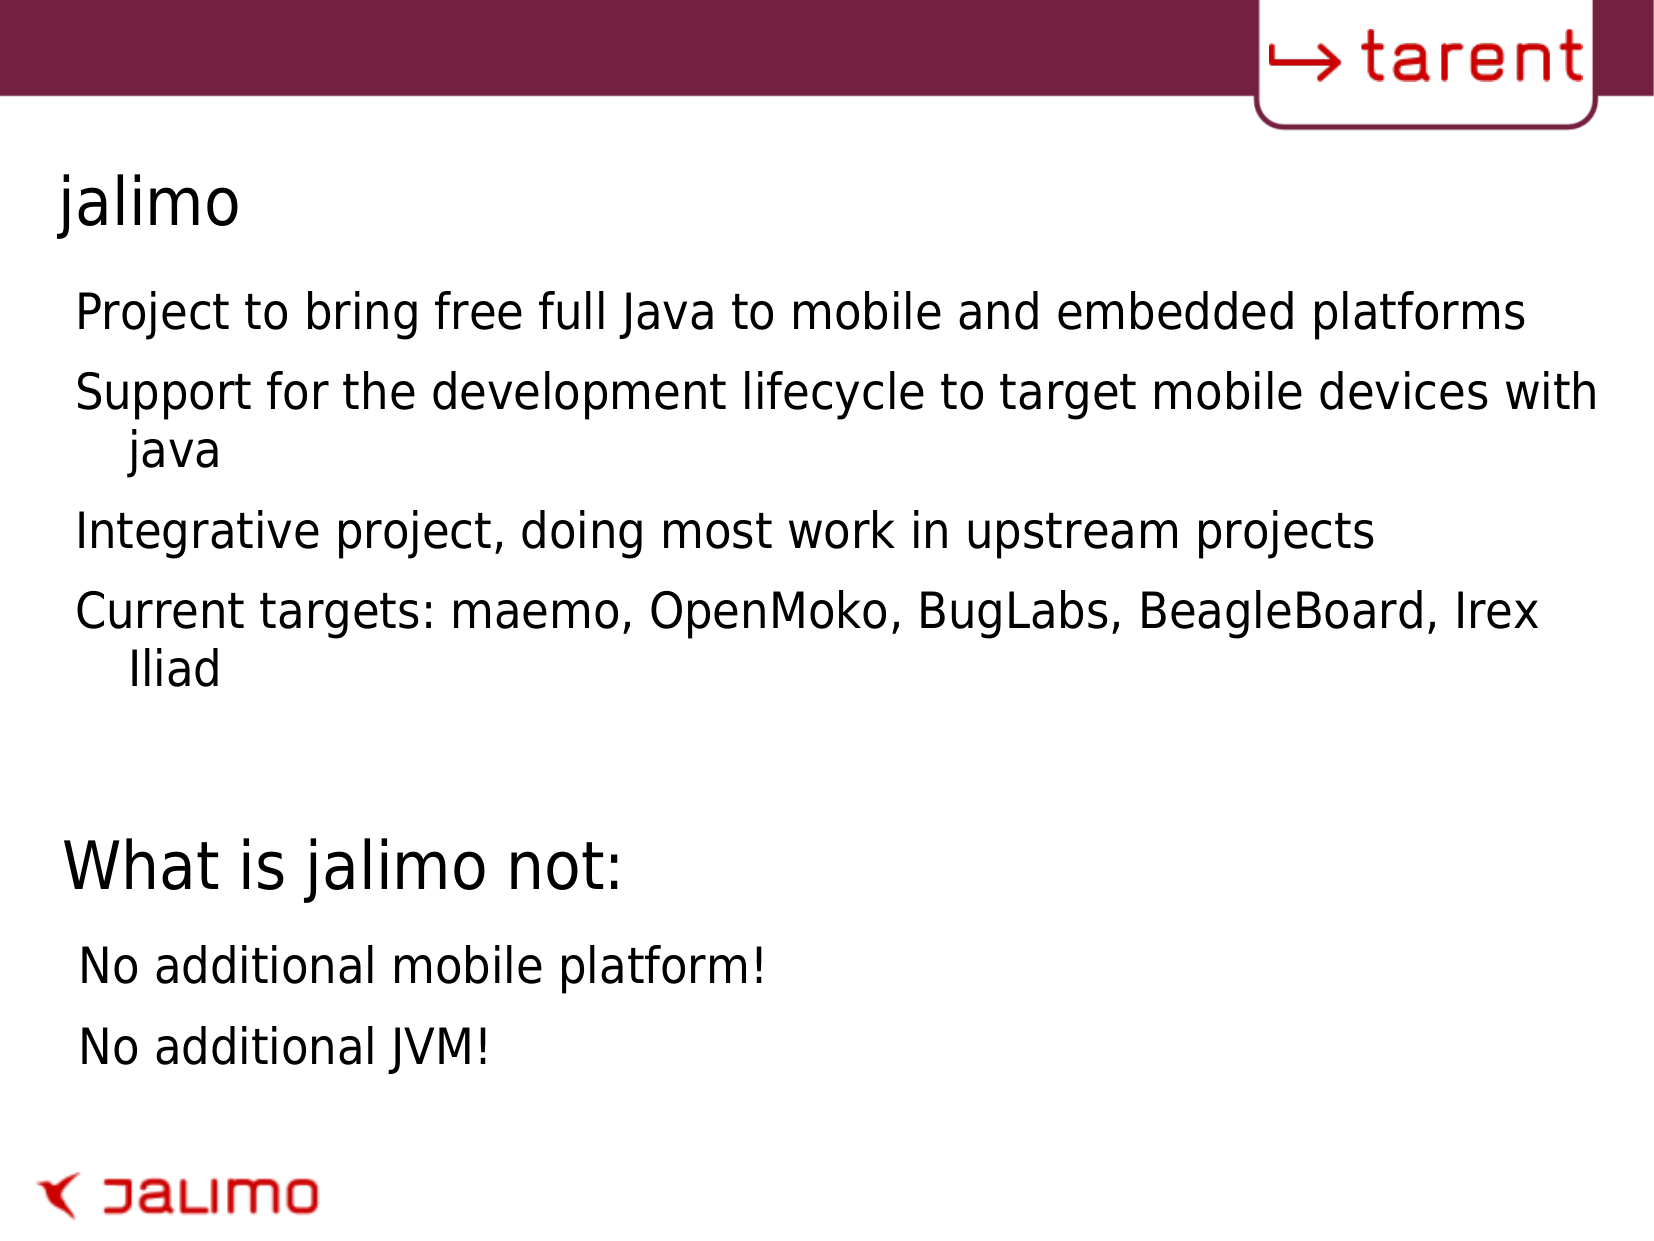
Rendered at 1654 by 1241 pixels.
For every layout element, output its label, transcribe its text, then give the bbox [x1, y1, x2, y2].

picture [32, 1171, 324, 1222]
title What is jalimo not: [62, 827, 1628, 906]
picture [0, 0, 1654, 146]
list No additional mobile platform! No additional JVM! [60, 937, 1608, 1077]
title jalimo [59, 162, 1625, 241]
list Project to bring free full Java to mobile and embedded platforms Support for the development lifecycle to target mobile devices with java Integrative project, doing most work in upstream projects Current targets: maemo, OpenMoko, BugLabs, BeagleBoard, Irex Iliad [57, 282, 1604, 757]
